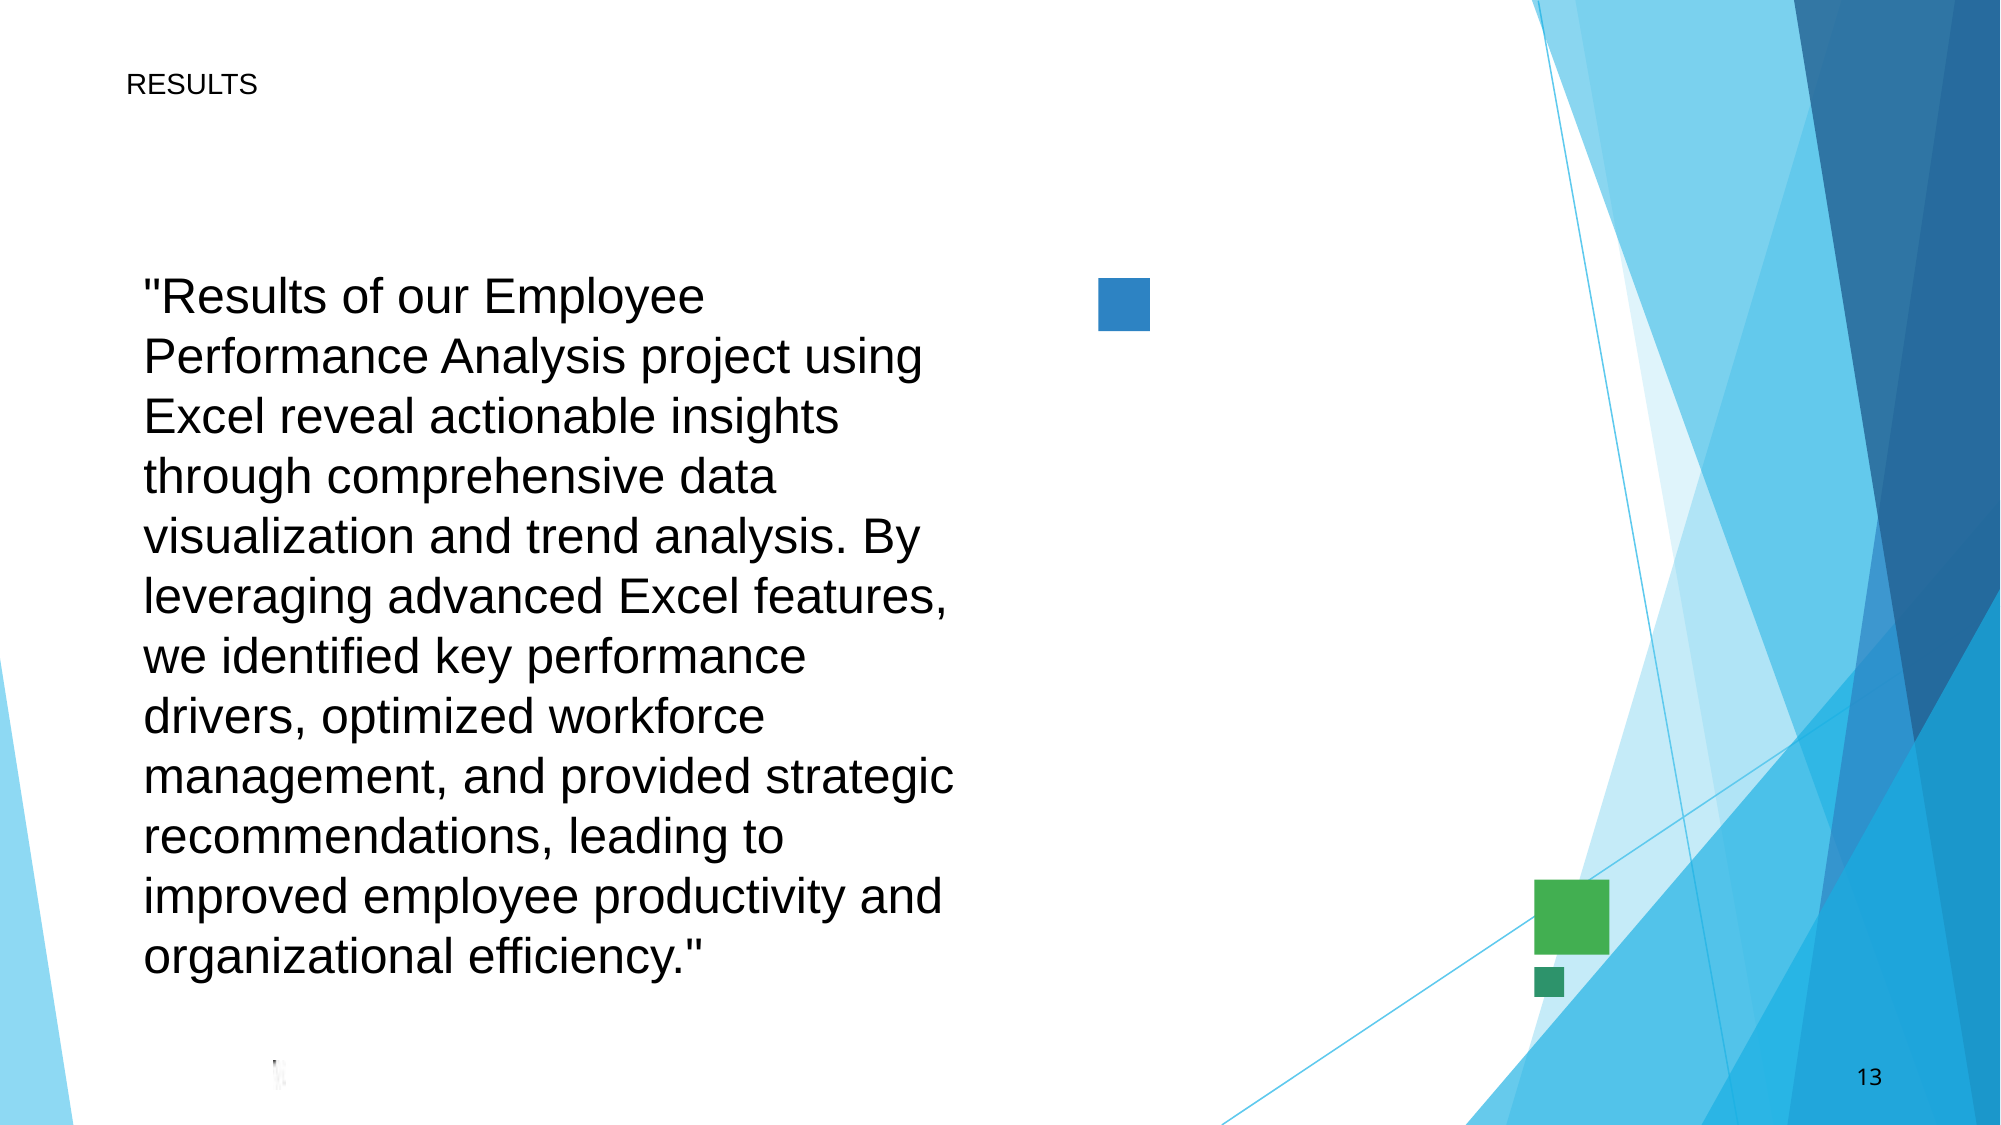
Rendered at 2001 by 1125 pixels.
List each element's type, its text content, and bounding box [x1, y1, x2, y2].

text_box [1534, 879, 1610, 955]
text_box "Results of our Employee Performance Analysis project using Excel reveal actionable insights through comprehensive data visualization and trend analysis. By leveraging advanced Excel features, we identified key performance drivers, optimized workforce management, and provided strategic recommendations, leading to improved employee productivity and organizational efficiency." [128, 248, 997, 999]
text_box [1534, 967, 1565, 997]
title RESULTS [123, 63, 722, 254]
picture [273, 1060, 286, 1091]
text_box <number> [1849, 1061, 1888, 1095]
text_box [1098, 278, 1150, 332]
